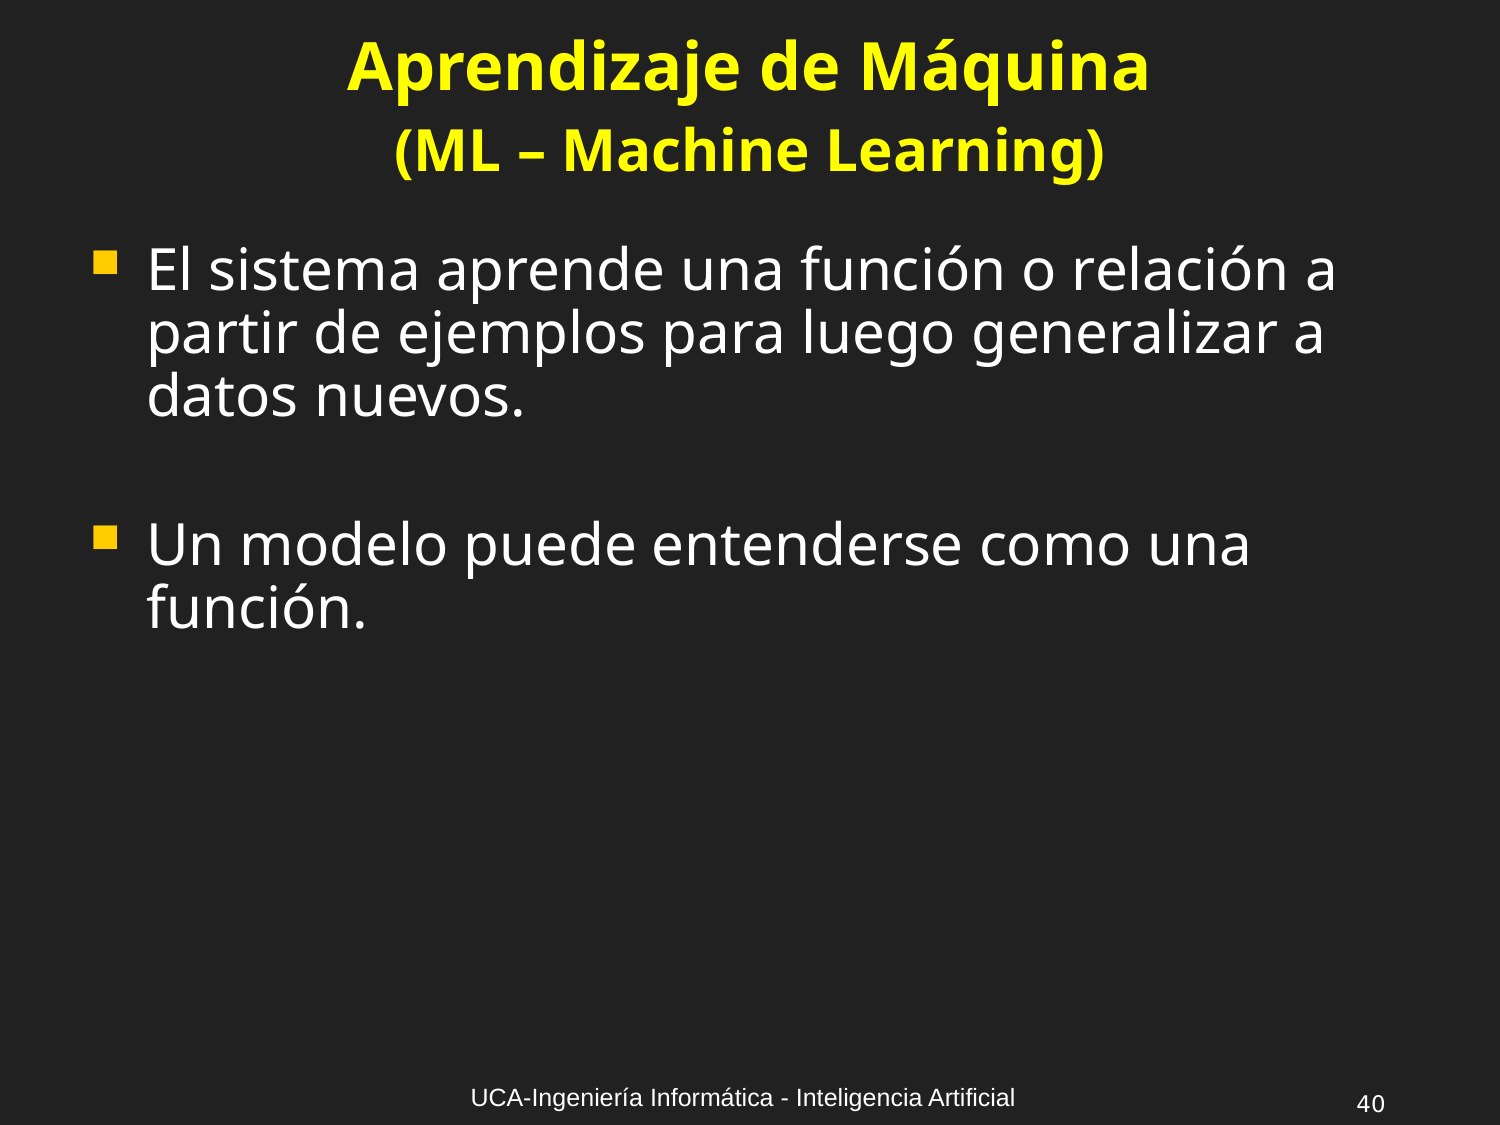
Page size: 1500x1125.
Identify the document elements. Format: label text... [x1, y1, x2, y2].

title Aprendizaje de Máquina (ML – Machine Learning) [75, 28, 1425, 179]
list El sistema aprende una función o relación a partir de ejemplos para luego generalizar a datos nuevos. Un modelo puede entenderse como una función. [75, 232, 1426, 1051]
